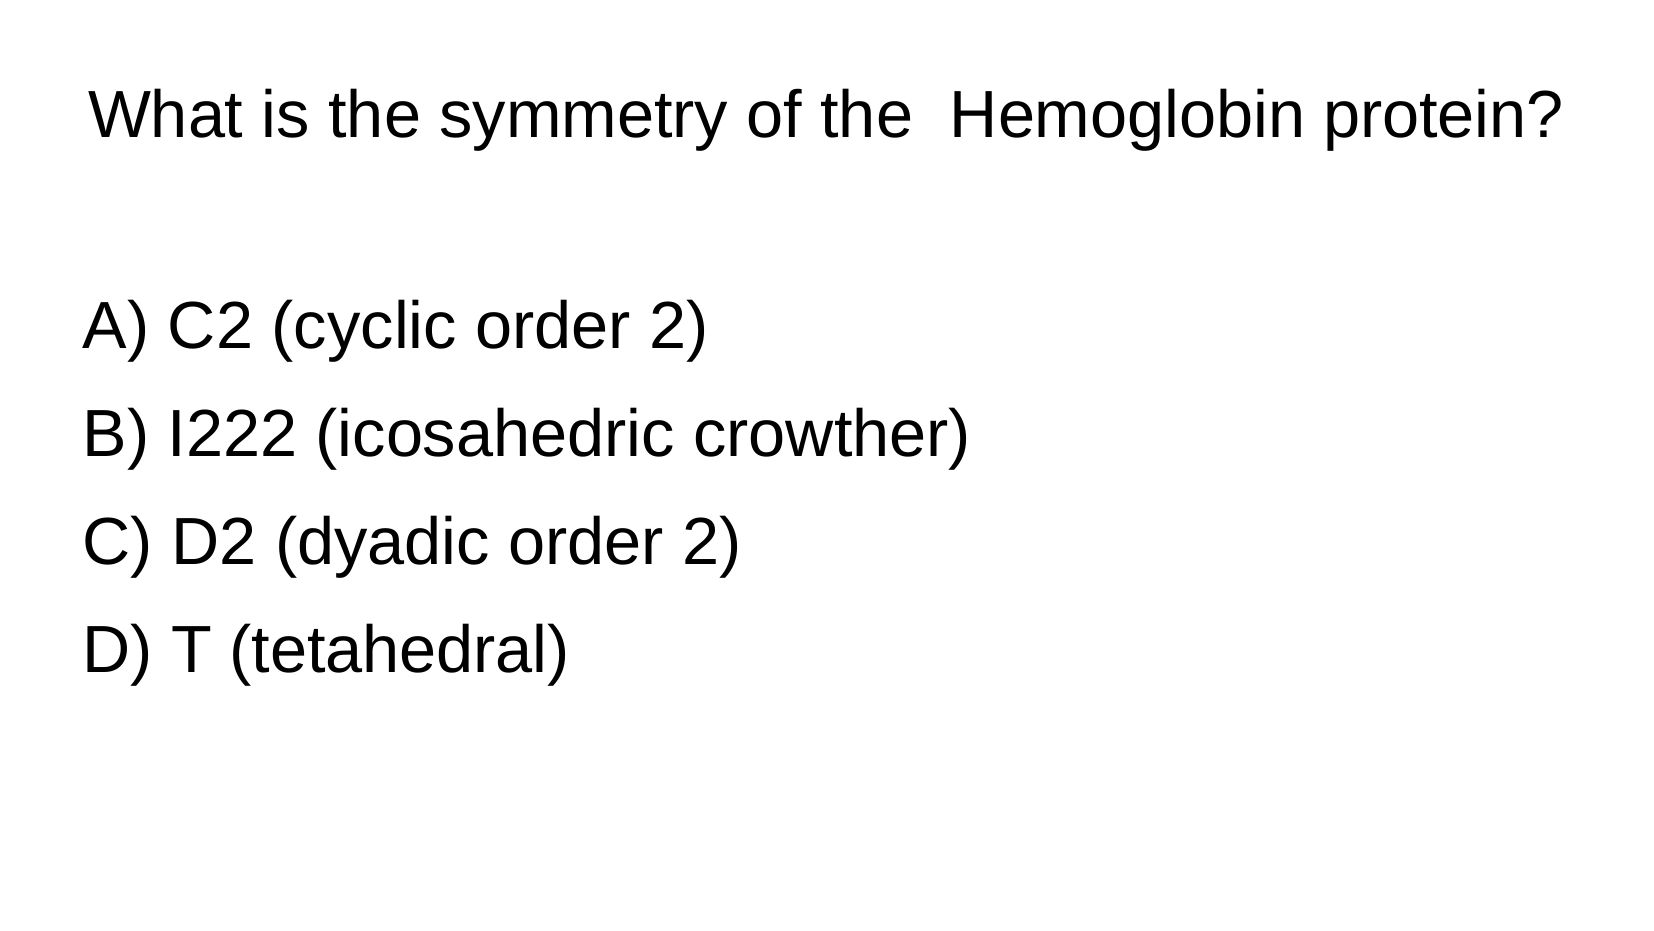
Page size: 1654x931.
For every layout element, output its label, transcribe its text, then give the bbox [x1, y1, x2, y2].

subtitle C2 (cyclic order 2) I222 (icosahedric crowther) D2 (dyadic order 2) T (tetahedral) [82, 217, 1571, 758]
title What is the symmetry of the Hemoglobin protein? [82, 37, 1571, 193]
